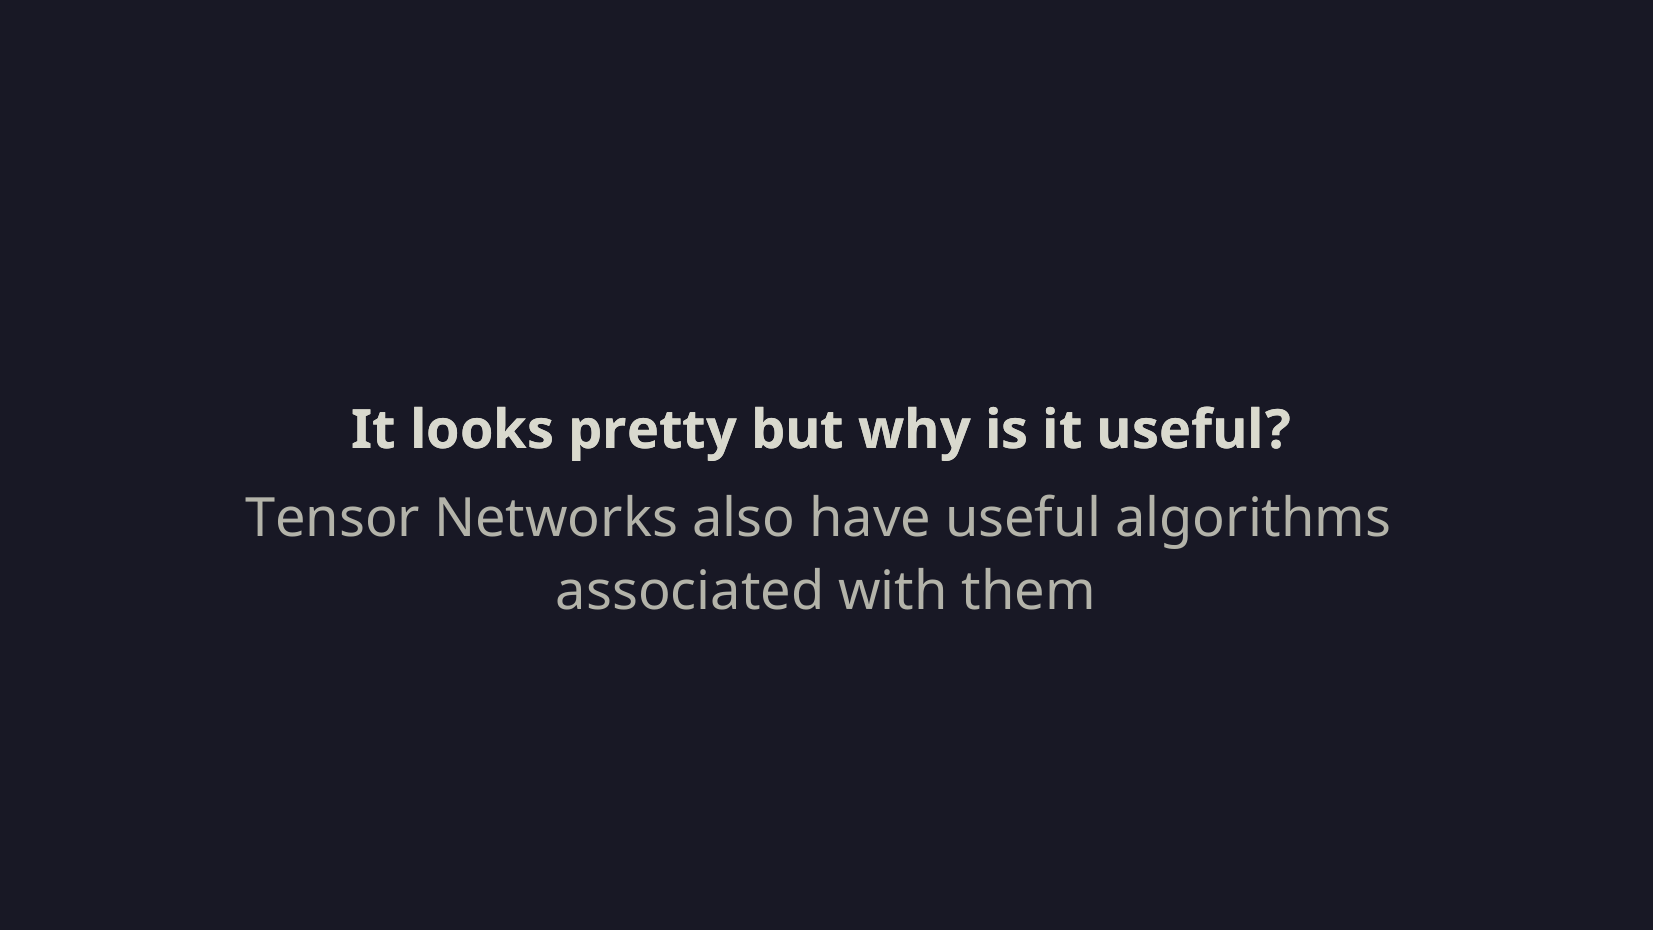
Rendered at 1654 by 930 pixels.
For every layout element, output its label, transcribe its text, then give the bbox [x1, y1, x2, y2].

chart [722, 412, 931, 517]
text_box Tensor Networks also have useful algorithms associated with them [245, 478, 1409, 627]
text_box It looks pretty but why is it useful​​​​? [351, 391, 1302, 475]
